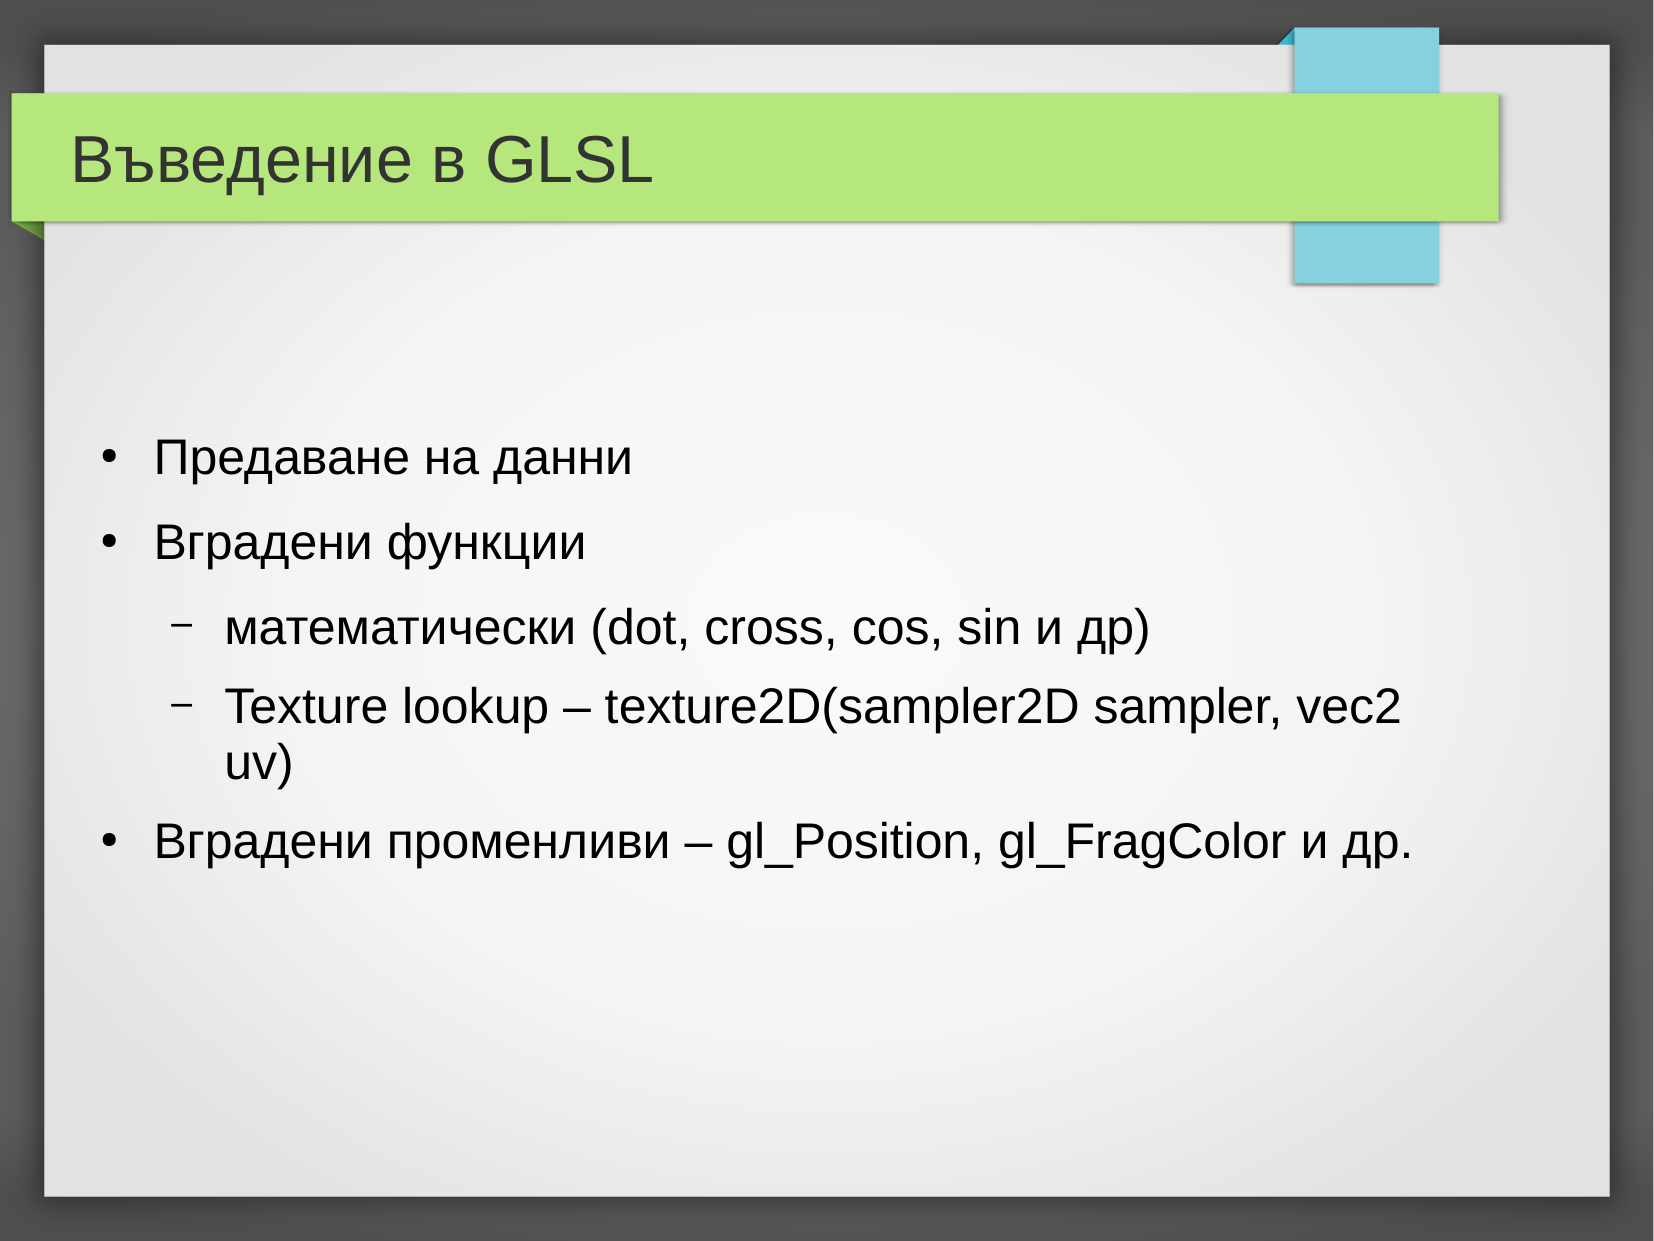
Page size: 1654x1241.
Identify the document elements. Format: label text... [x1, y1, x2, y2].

list Предаване на данни Вградени функции математически (dot, cross, cos, sin и др) Texture lookup – texture2D(sampler2D sampler, vec2 uv) Вградени променливи – gl_Position, gl_FragColor и др. [82, 343, 1471, 961]
picture [0, 0, 1654, 1241]
title Въведение в GLSL [70, 106, 1229, 213]
